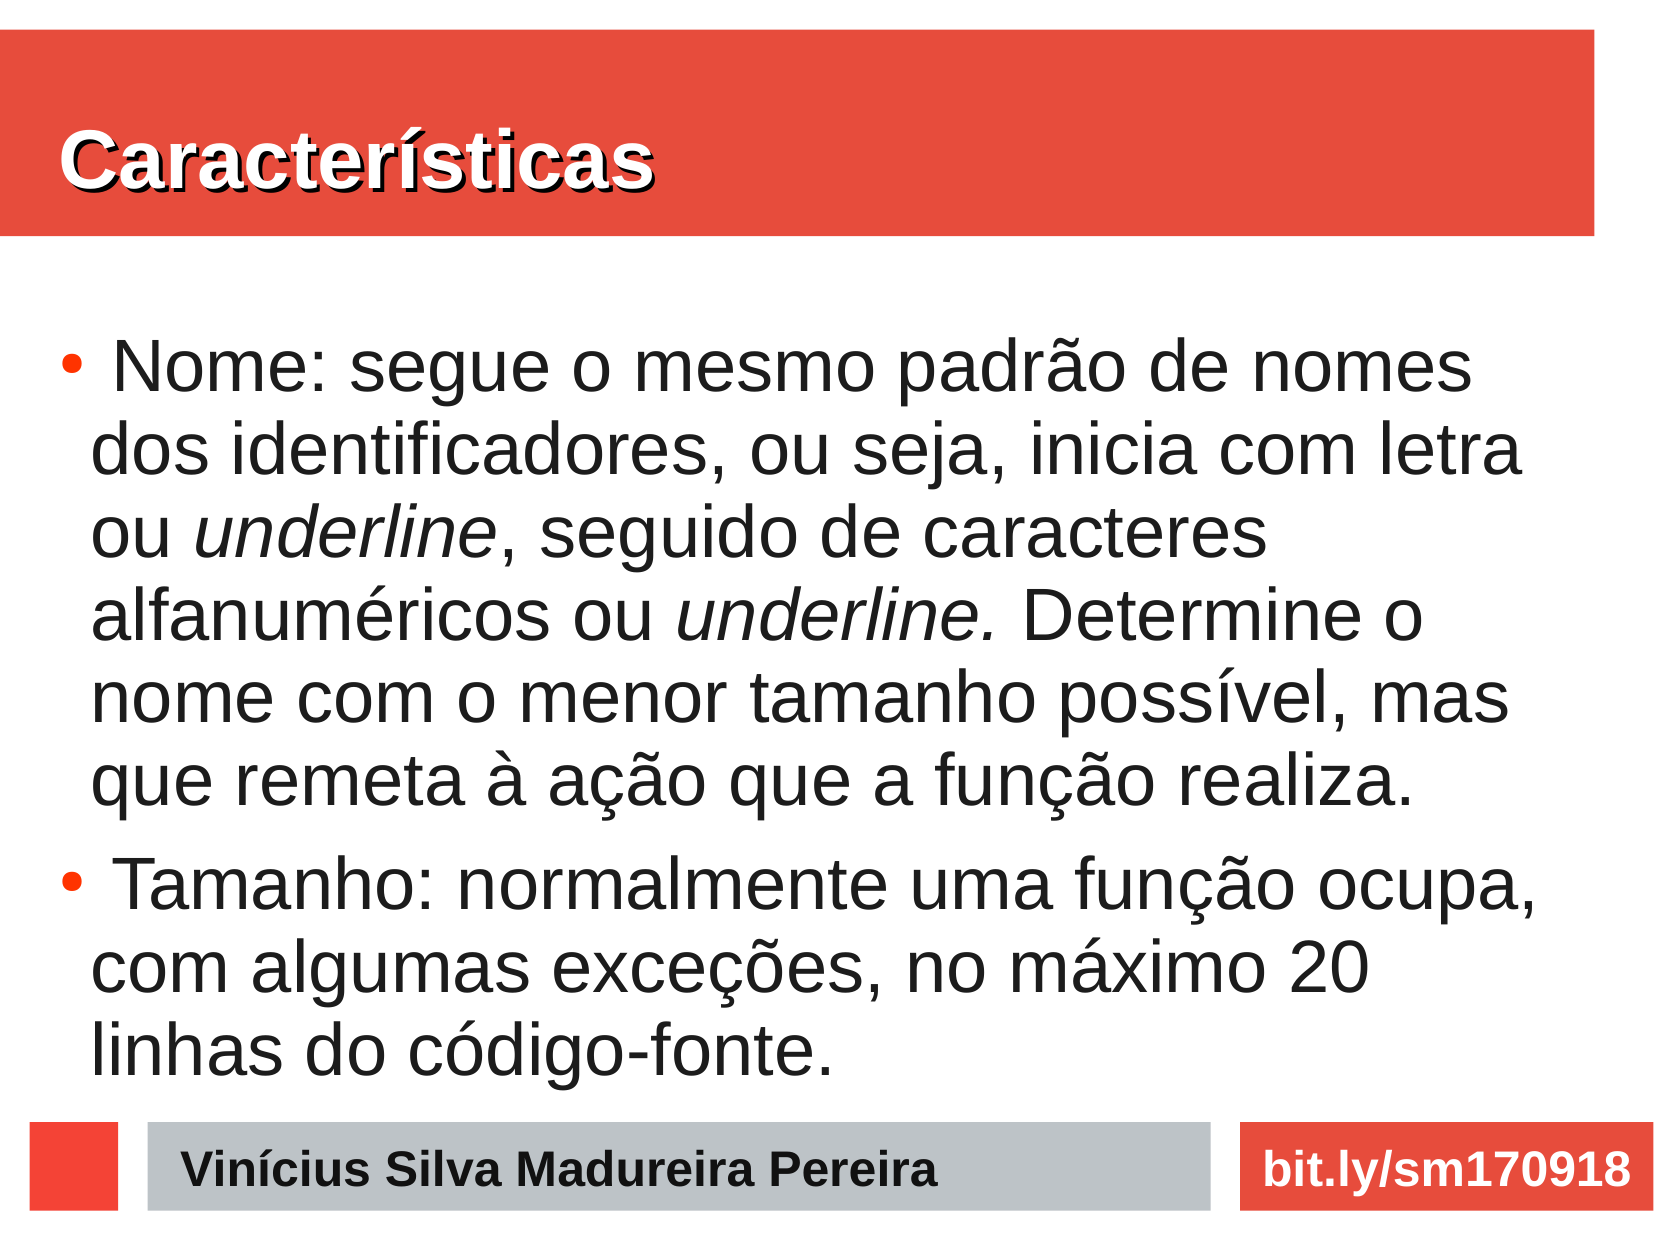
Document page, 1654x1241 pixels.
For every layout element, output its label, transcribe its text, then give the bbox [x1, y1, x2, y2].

list Nome: segue o mesmo padrão de nomes dos identificadores, ou seja, inicia com letra ou underline, seguido de caracteres alfanuméricos ou underline. Determine o nome com o menor tamanho possível, mas que remeta à ação que a função realiza. Tamanho: normalmente uma função ocupa, com algumas exceções, no máximo 20 linhas do código-fonte. [59, 324, 1565, 1093]
title Características [59, 35, 1595, 207]
text_box Vinícius Silva Madureira Pereira [165, 1133, 1170, 1205]
text_box bit.ly/sm170918 [1228, 1133, 1654, 1205]
